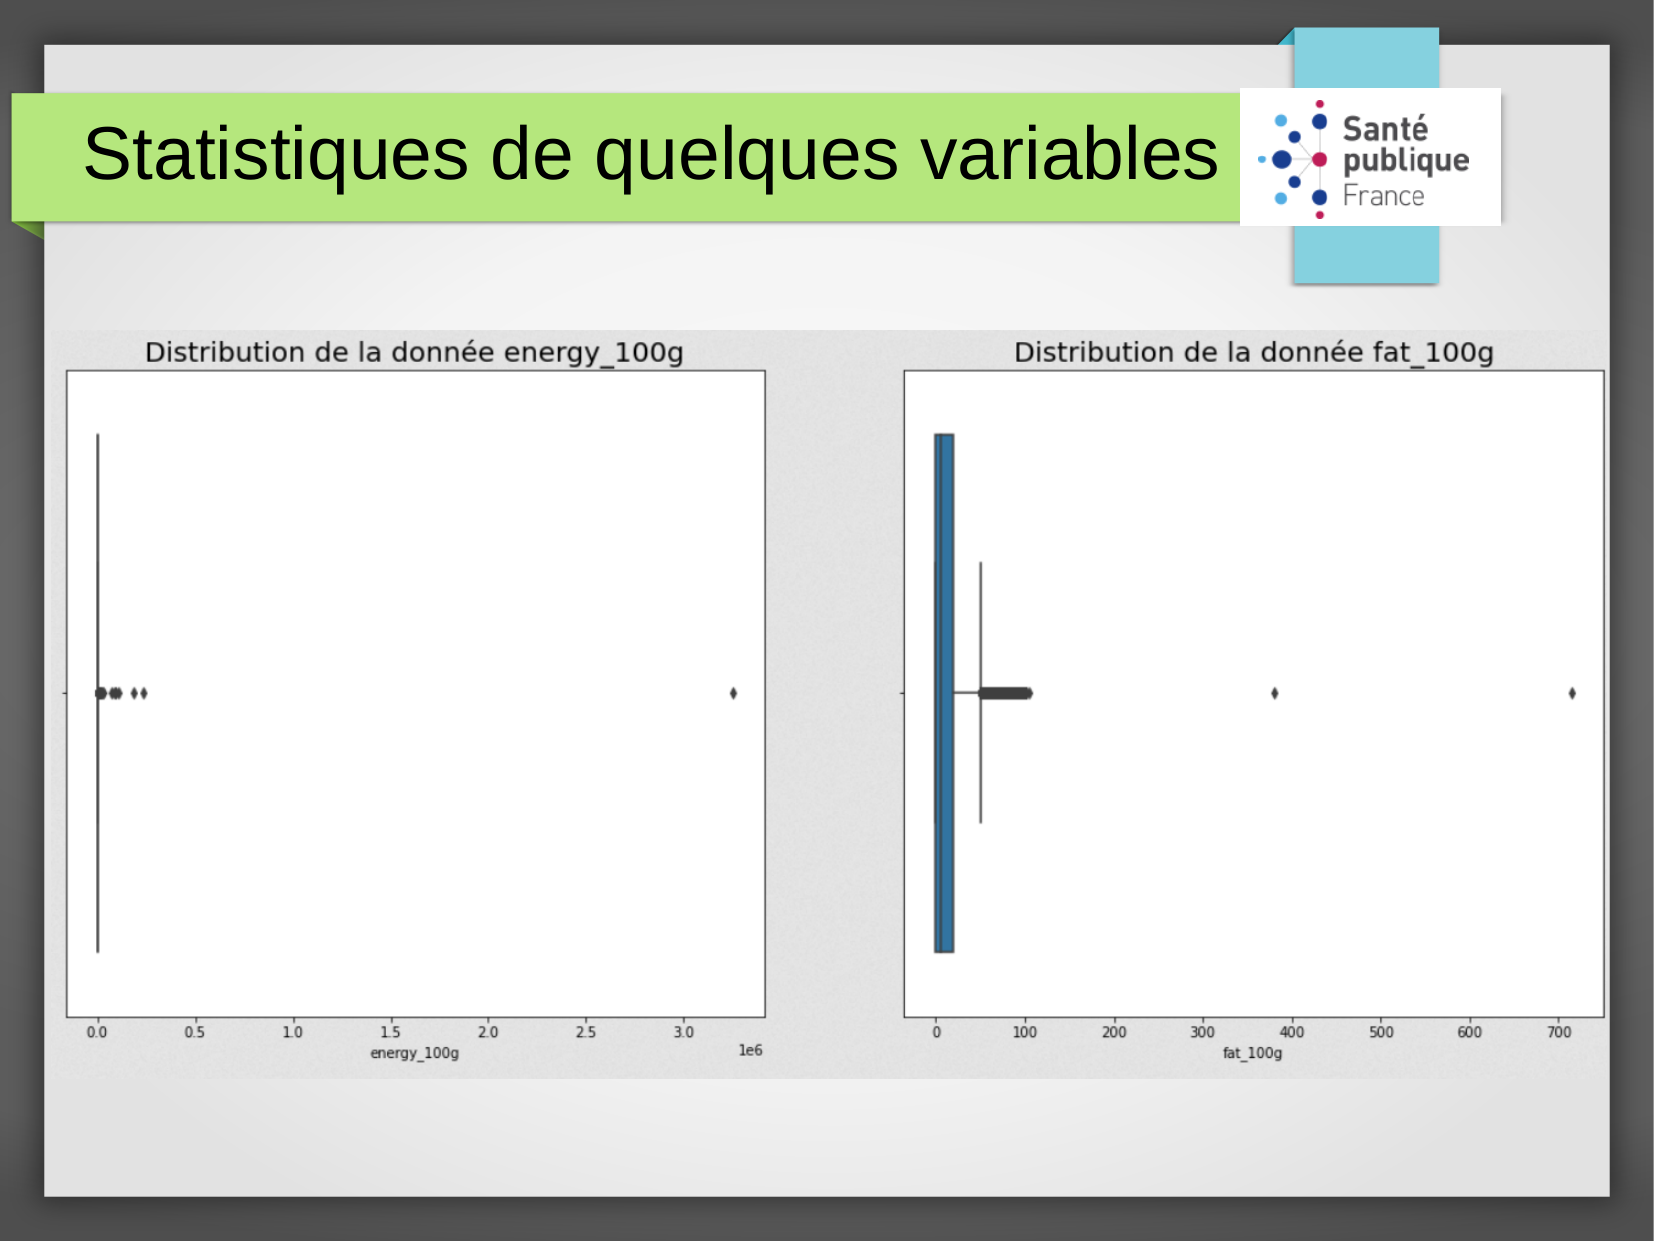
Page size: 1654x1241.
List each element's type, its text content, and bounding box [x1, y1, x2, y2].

picture [0, 0, 1654, 1241]
title Statistiques de quelques variables [82, 94, 1240, 213]
